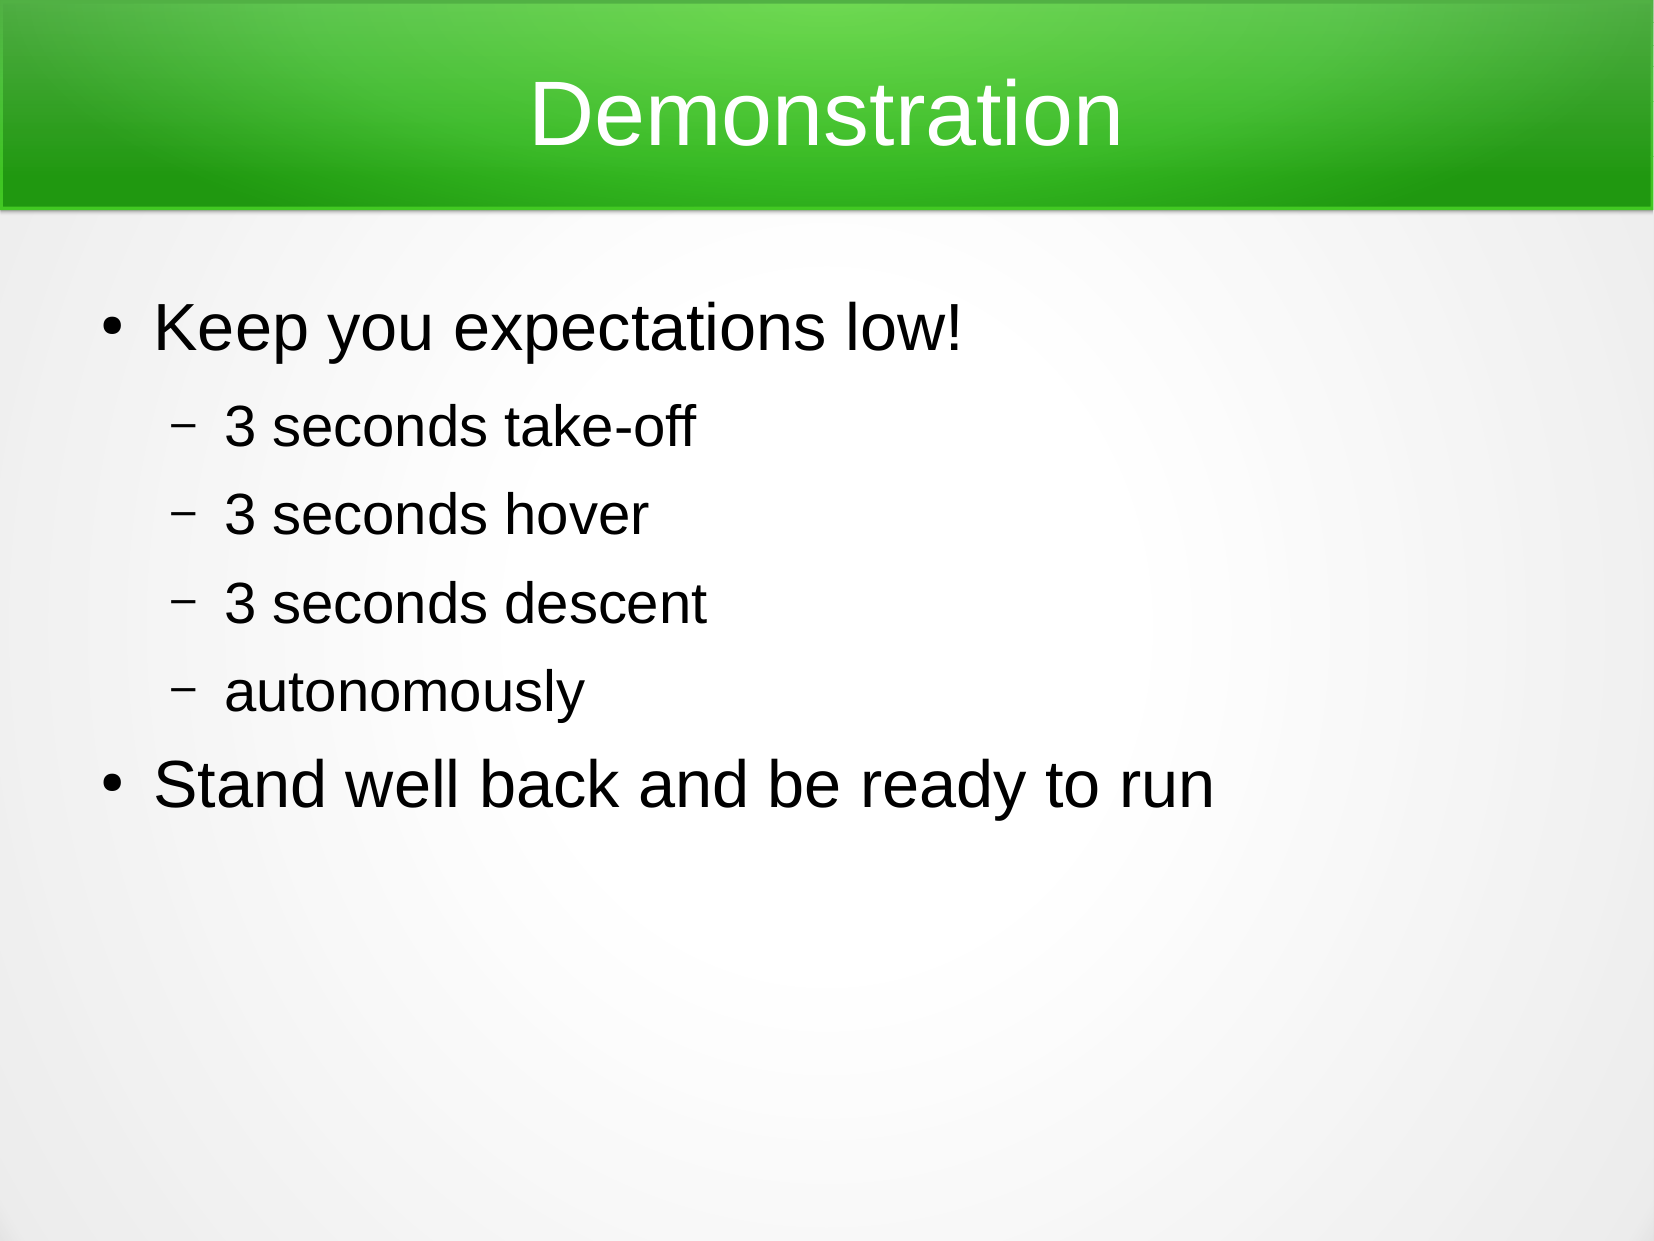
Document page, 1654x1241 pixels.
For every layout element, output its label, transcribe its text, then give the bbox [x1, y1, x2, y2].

list Keep you expectations low! 3 seconds take-off 3 seconds hover 3 seconds descent autonomously Stand well back and be ready to run [82, 290, 1538, 1010]
title Demonstration [82, 49, 1571, 179]
